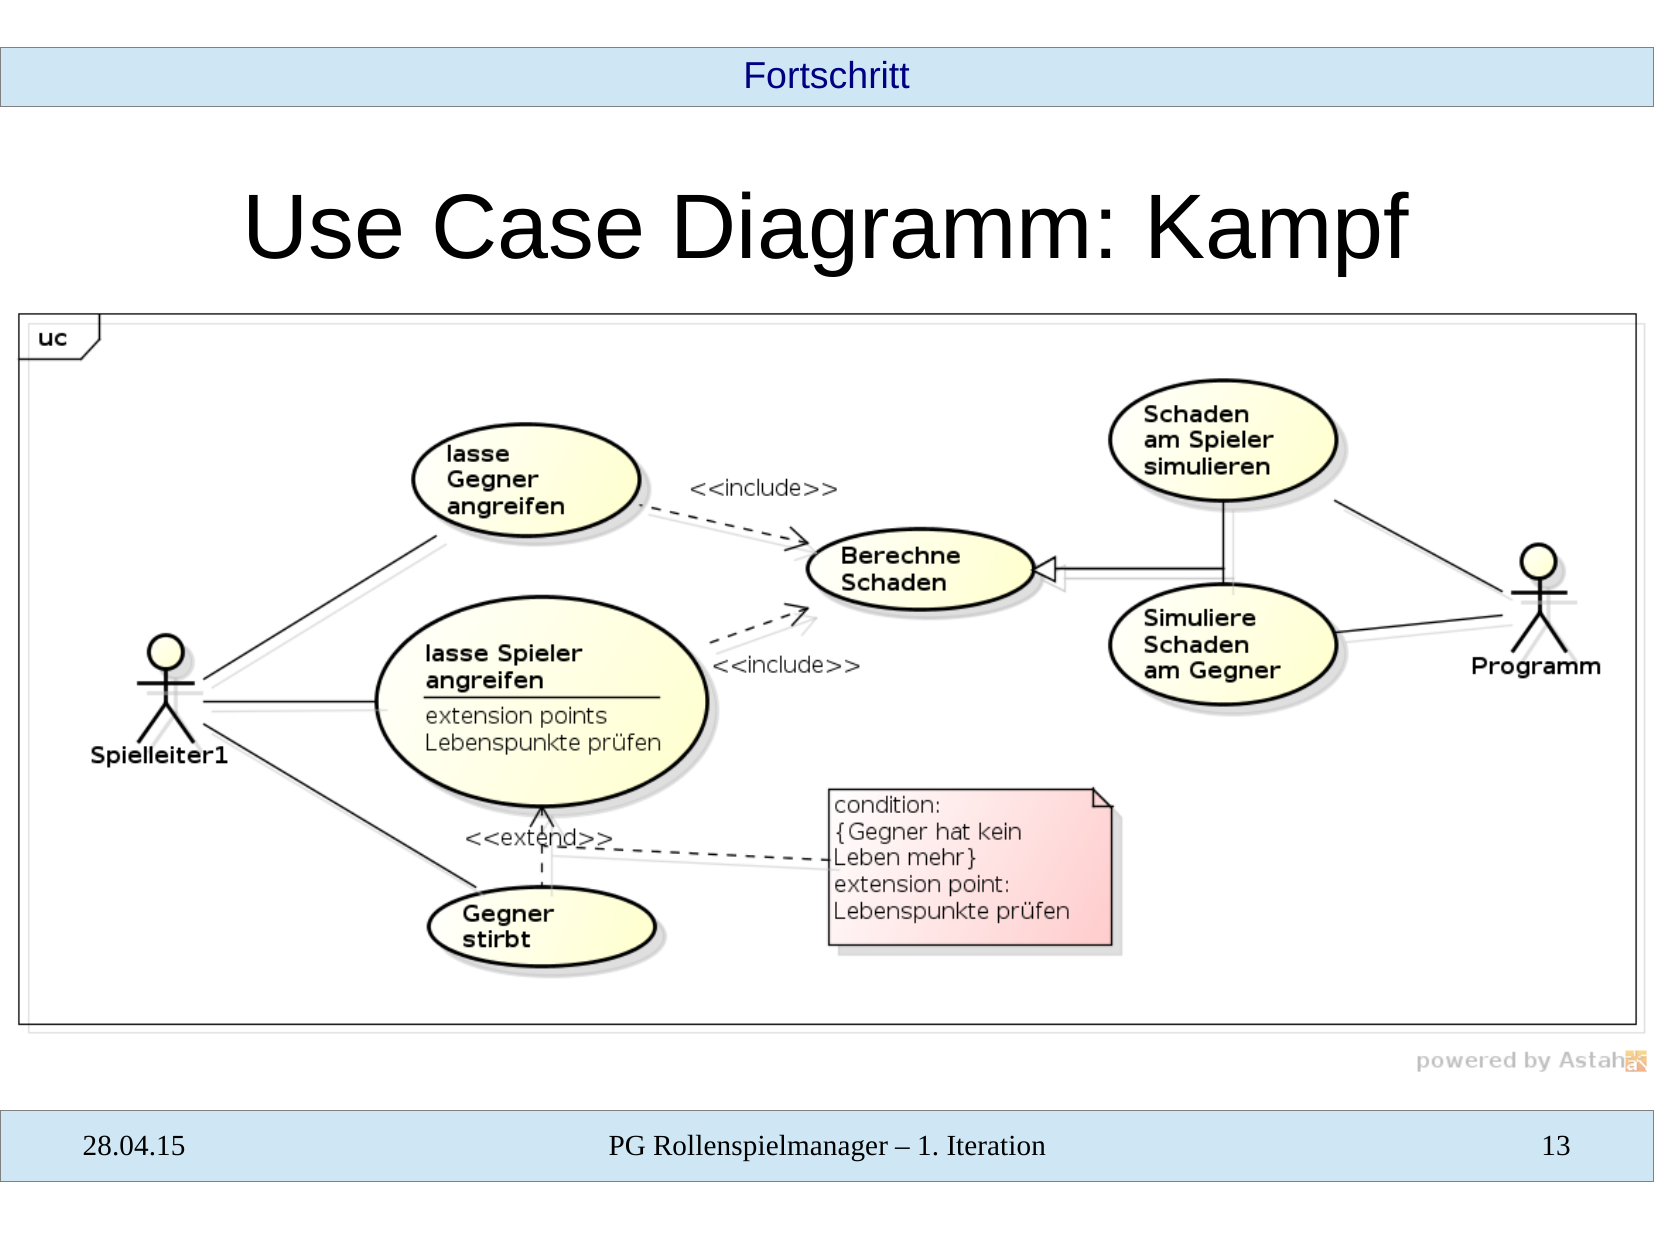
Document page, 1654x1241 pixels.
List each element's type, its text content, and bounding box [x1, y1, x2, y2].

title Use Case Diagramm: Kampf [82, 123, 1571, 295]
picture [0, 295, 1654, 1079]
text_box Fortschritt [0, 47, 1654, 105]
